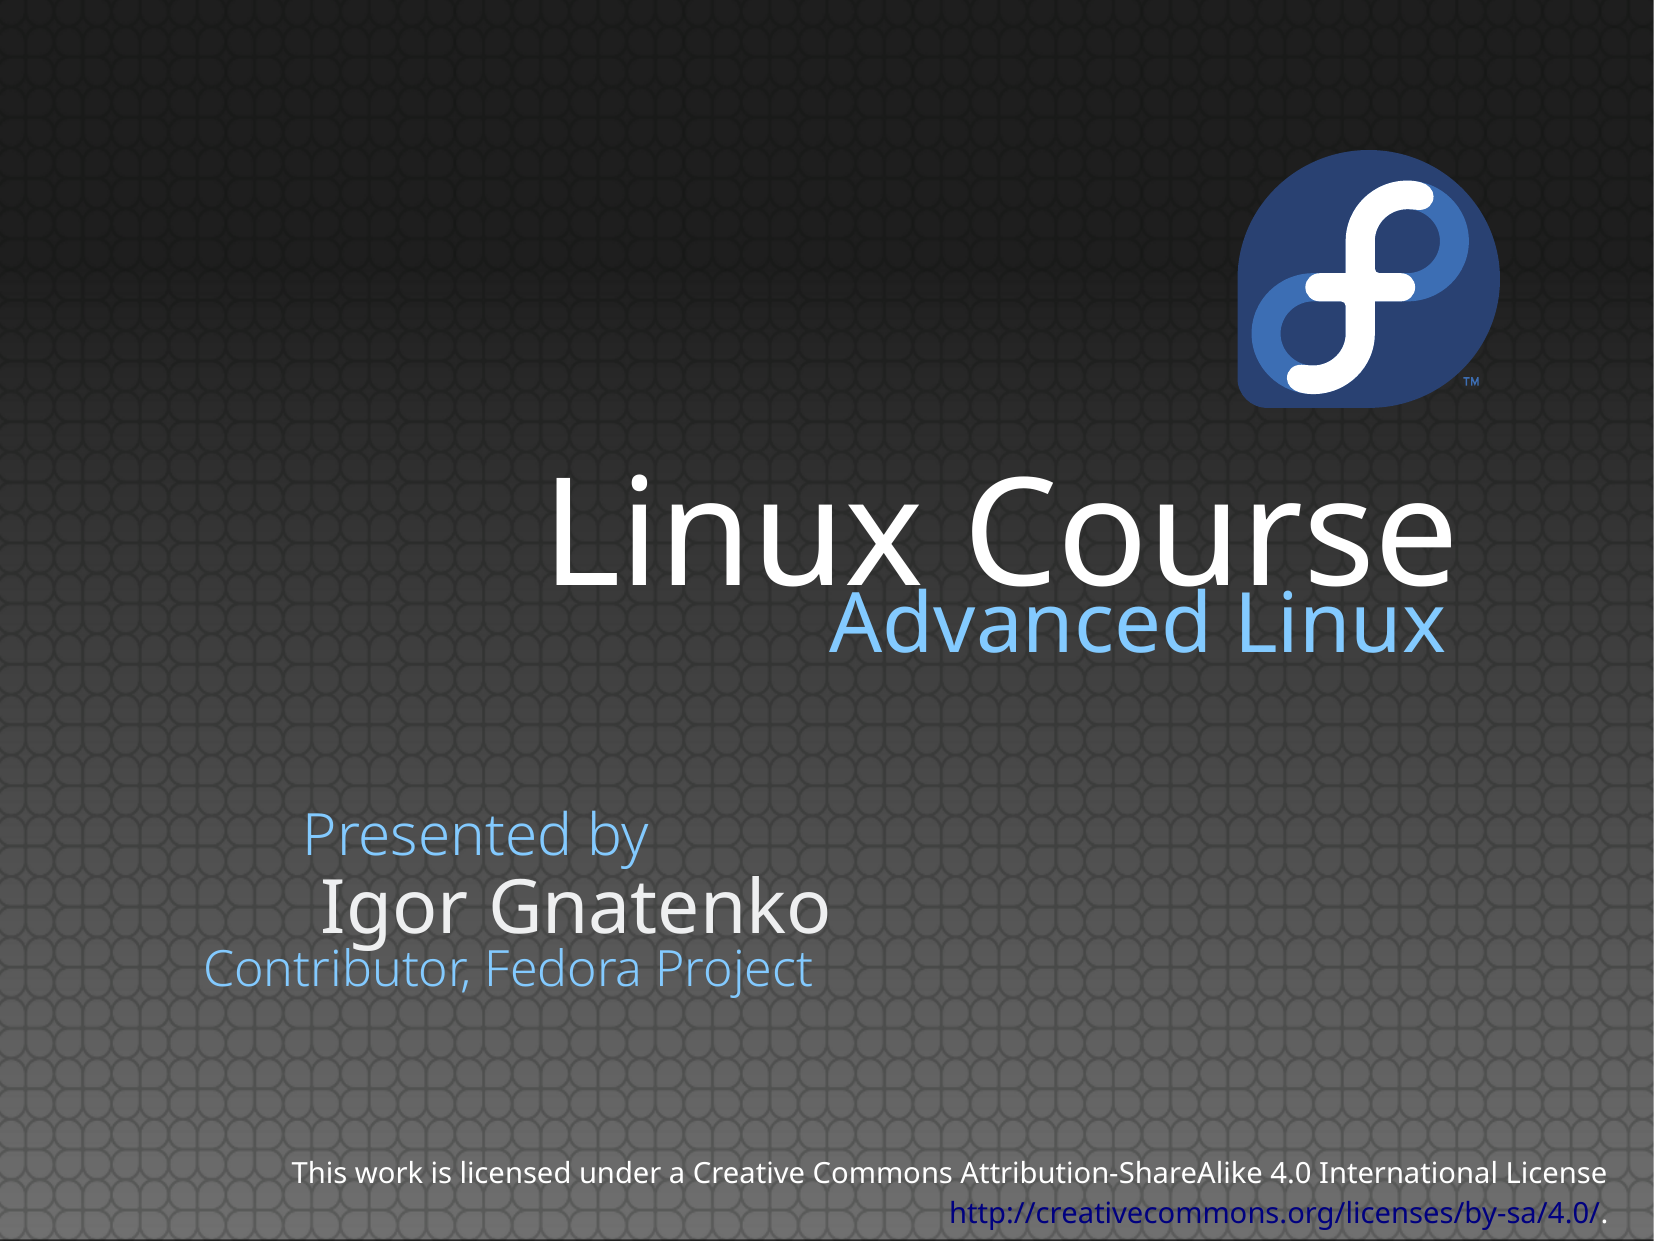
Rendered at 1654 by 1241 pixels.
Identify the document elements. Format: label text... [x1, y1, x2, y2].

text_box This work is licensed under a Creative Commons Attribution-ShareAlike 4.0 International License http://creativecommons.org/licenses/by-sa/4.0/. [64, 1144, 1624, 1229]
text_box Igor Gnatenko [305, 846, 1057, 949]
subtitle Advanced Linux [100, 607, 1447, 669]
text_box Presented by [288, 785, 699, 869]
text_box Contributor, Fedora Project [188, 925, 893, 999]
text_box Linux Course [37, 417, 1475, 607]
picture [0, 0, 1654, 1241]
